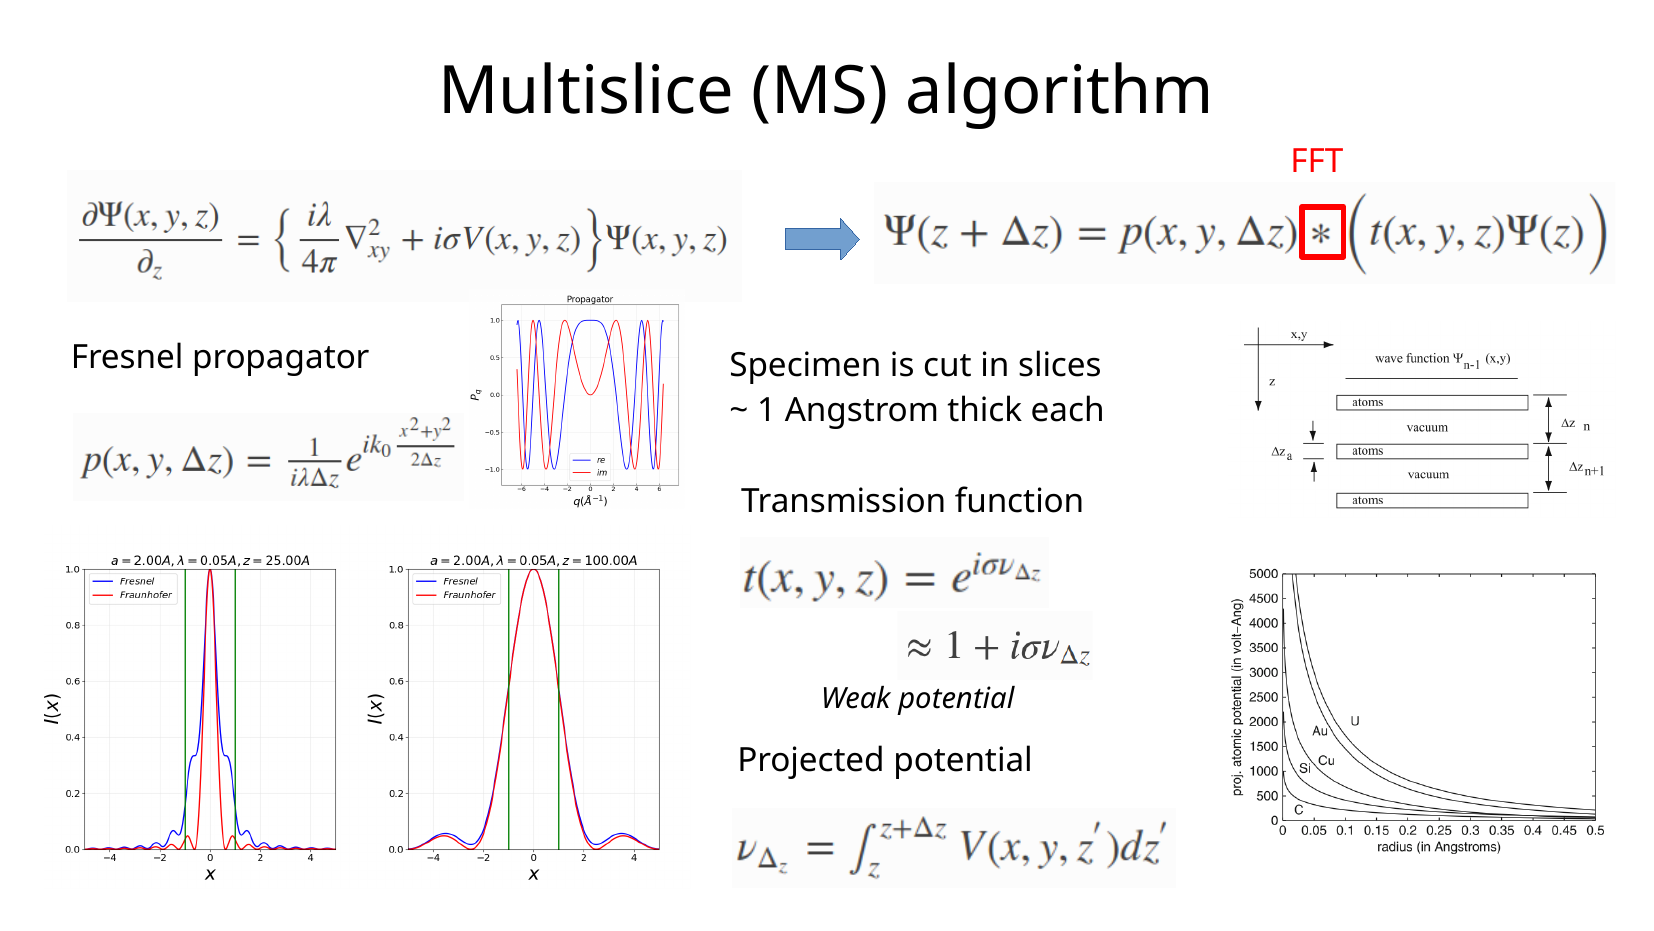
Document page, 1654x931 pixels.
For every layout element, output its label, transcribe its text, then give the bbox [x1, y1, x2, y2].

picture [732, 808, 1176, 888]
picture [67, 170, 742, 509]
title Weak potential [820, 667, 1046, 727]
title FFT [1290, 120, 1371, 198]
picture [1224, 557, 1607, 857]
text_box [785, 218, 860, 260]
picture [44, 525, 691, 889]
title Specimen is cut in slices ~ 1 Angstrom thick each [729, 341, 1164, 431]
title Multislice (MS) algorithm [0, 0, 1654, 178]
picture [1228, 321, 1616, 518]
picture [897, 611, 1093, 680]
picture [73, 413, 464, 501]
title Projected potential [737, 720, 1058, 798]
title Transmission function [741, 460, 1134, 538]
picture [740, 537, 1049, 608]
title Fresnel propagator [70, 322, 414, 390]
picture [874, 182, 1616, 284]
